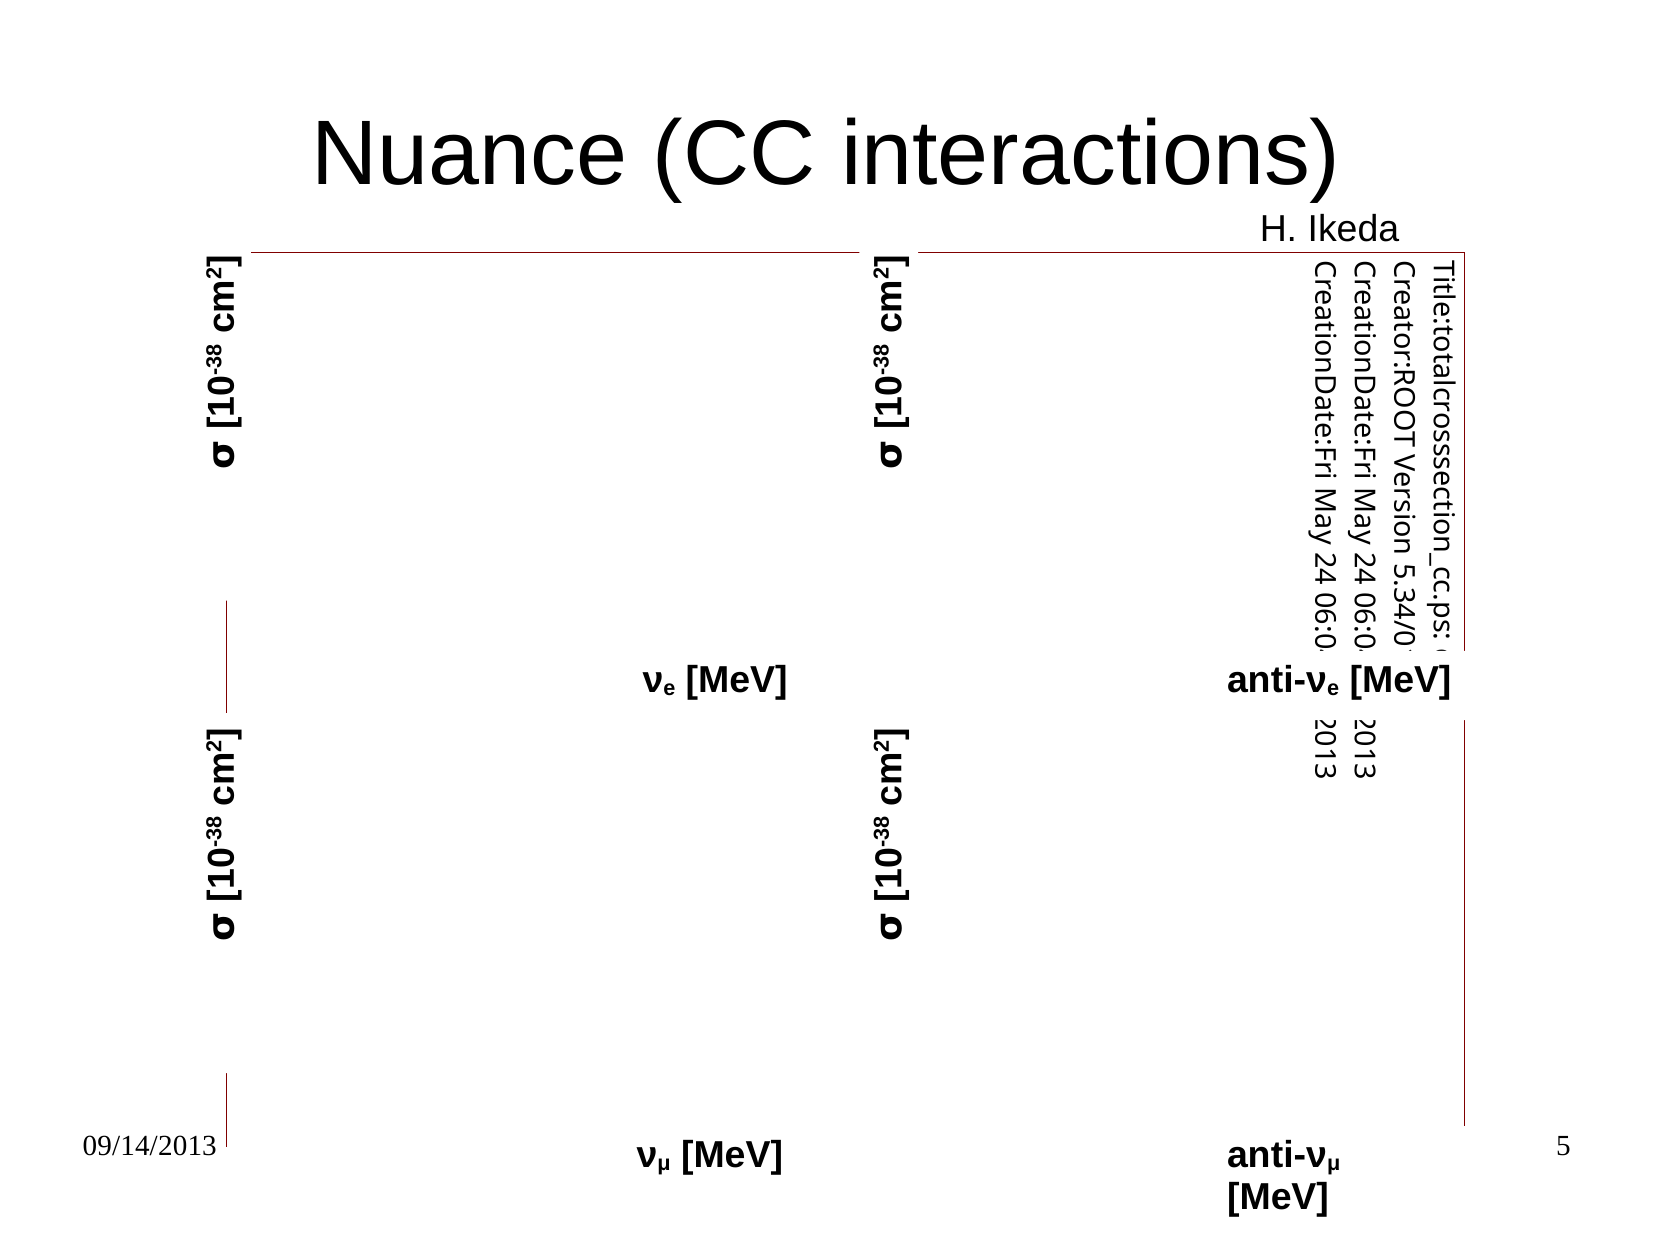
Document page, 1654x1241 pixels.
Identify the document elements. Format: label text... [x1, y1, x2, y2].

picture [226, 250, 1467, 1147]
text_box σ [10-38 cm2] [191, 713, 251, 1074]
text_box νe [MeV] [627, 650, 883, 721]
text_box σ [10-38 cm2] [859, 240, 919, 601]
text_box anti-νμ [MeV] [1212, 1126, 1468, 1238]
text_box σ [10-38 cm2] [191, 240, 251, 601]
text_box H. Ikeda [1245, 199, 1486, 257]
text_box anti-νe [MeV] [1212, 650, 1468, 721]
title Nuance (CC interactions) [82, 49, 1571, 257]
text_box σ [10-38 cm2] [859, 713, 919, 1074]
text_box νμ [MeV] [621, 1126, 877, 1196]
